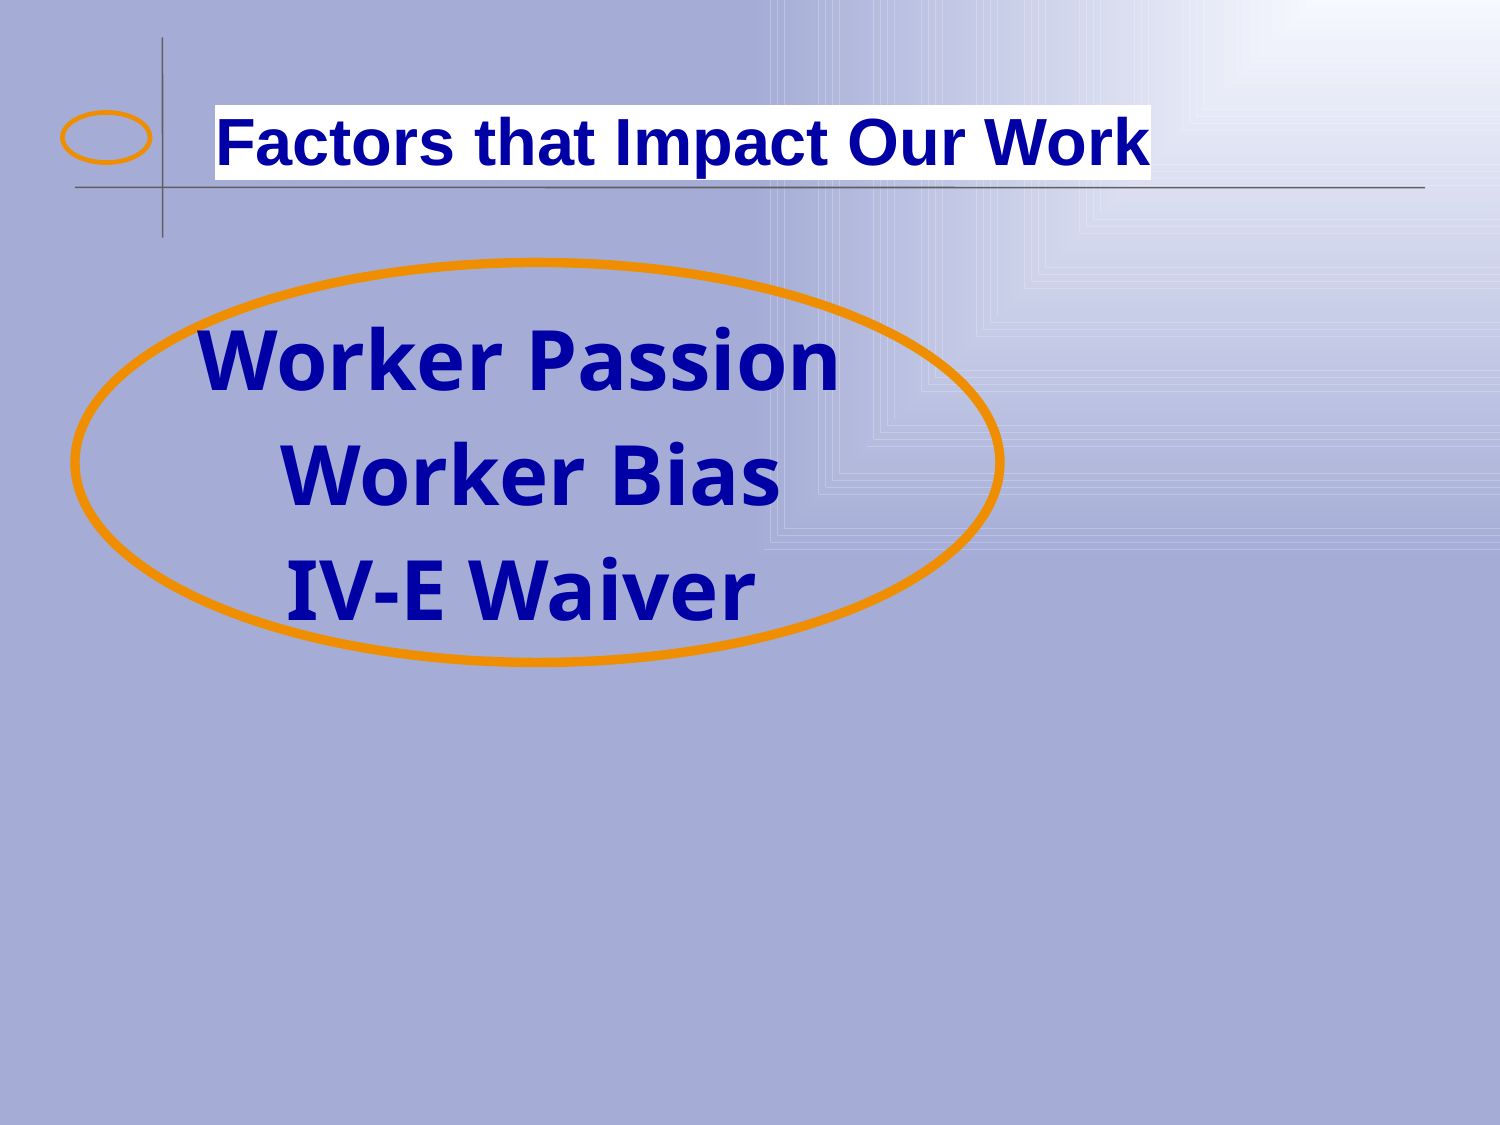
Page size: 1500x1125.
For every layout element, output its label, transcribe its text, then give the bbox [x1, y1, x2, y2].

title Factors that Impact Our Work [200, 45, 1426, 233]
text_box Worker Passion Worker Bias IV-E Waiver [75, 299, 988, 646]
